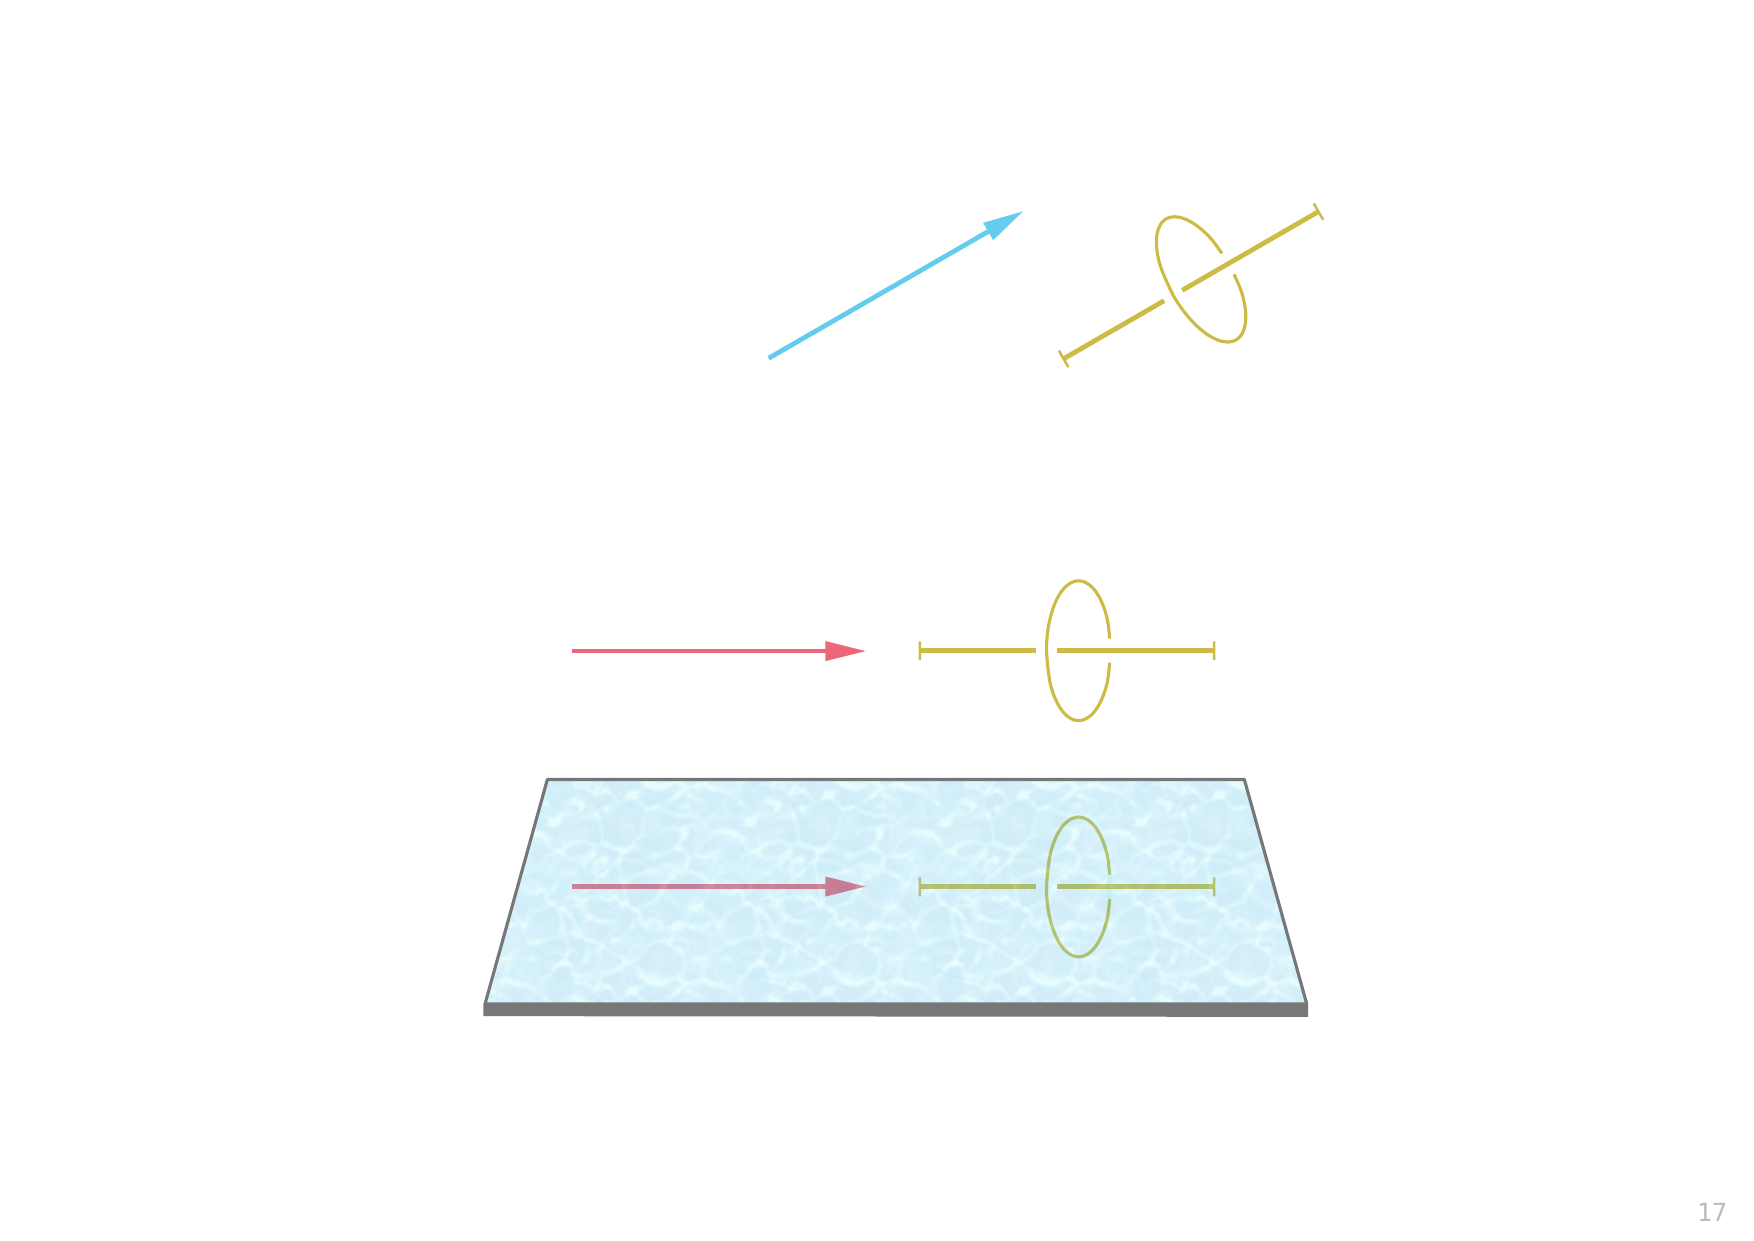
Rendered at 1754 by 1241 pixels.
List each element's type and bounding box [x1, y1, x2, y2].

text_box [485, 779, 1307, 1004]
text_box [1210, 247, 1236, 268]
text_box [1218, 261, 1244, 281]
text_box [1096, 638, 1121, 648]
text_box [1096, 653, 1121, 663]
